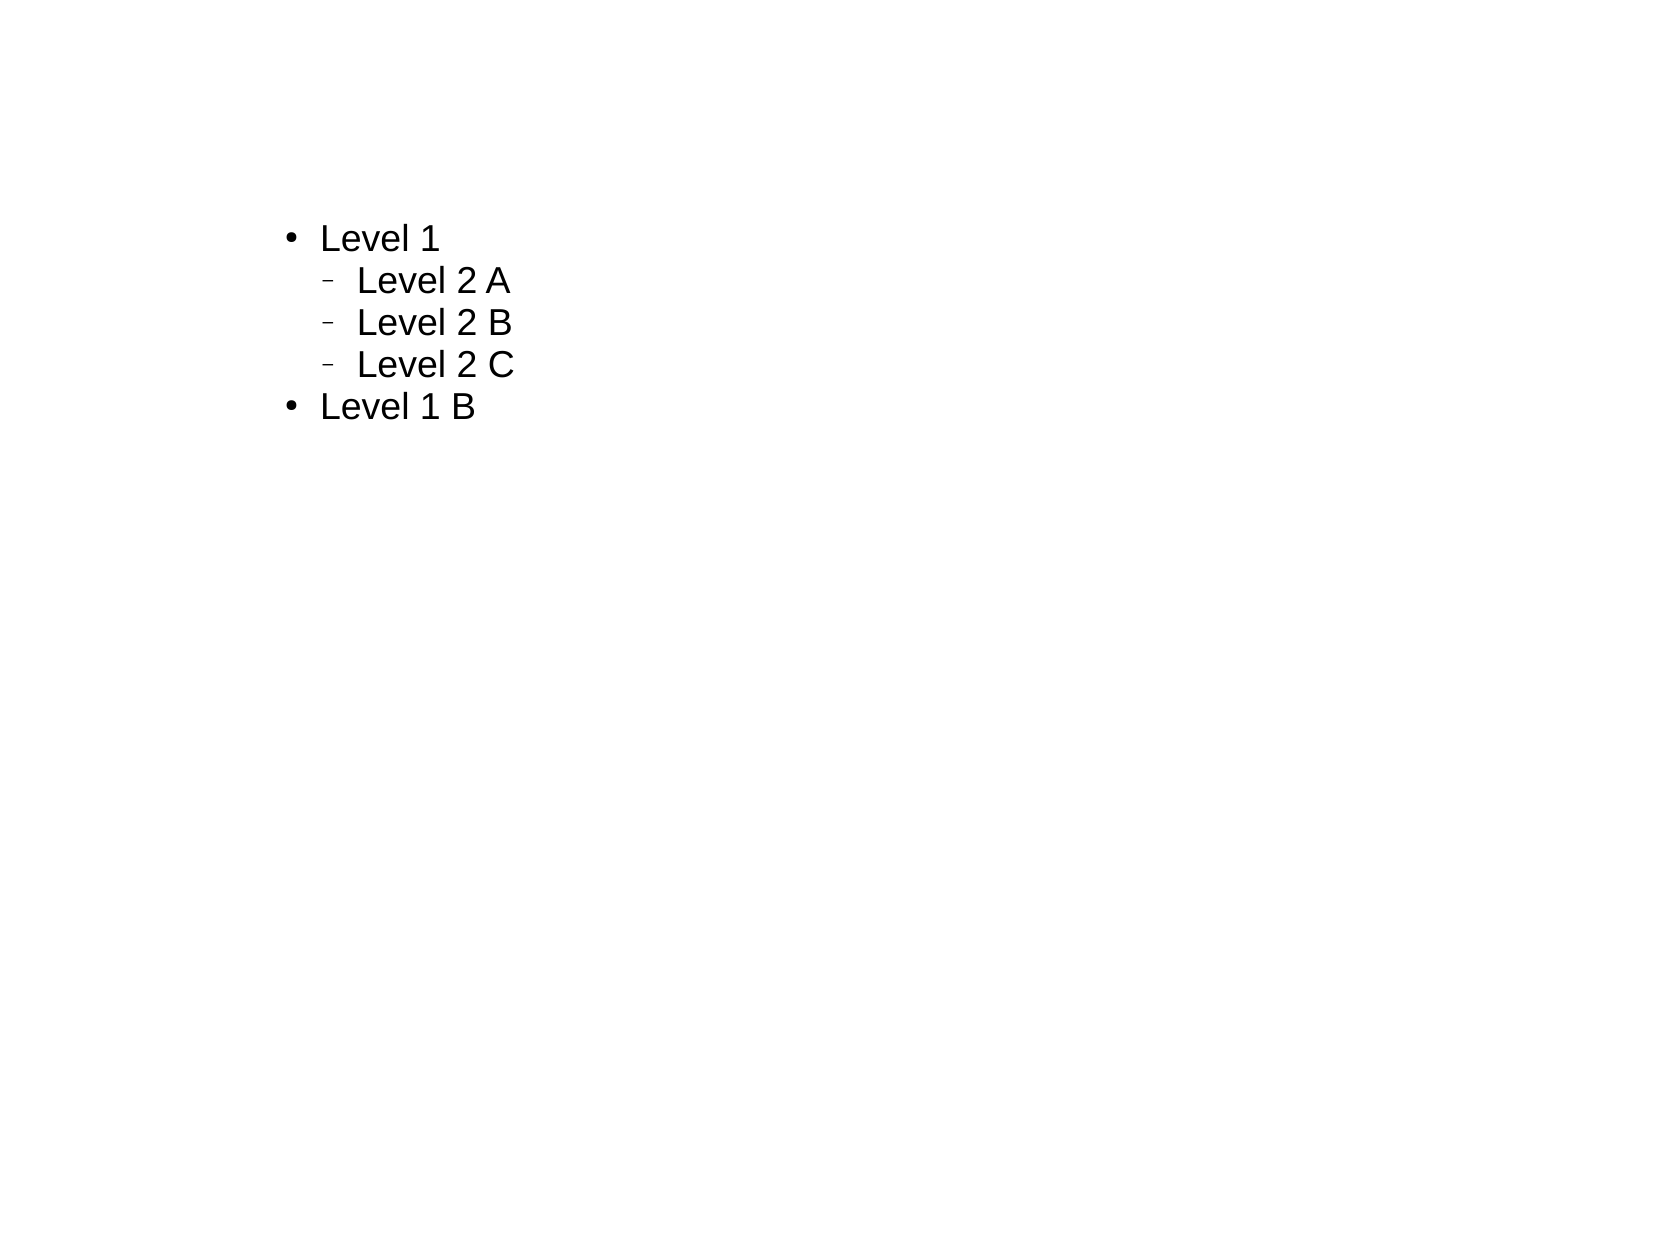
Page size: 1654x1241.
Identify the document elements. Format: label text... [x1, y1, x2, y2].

text_box Level 1 Level 2 A Level 2 B Level 2 C Level 1 B [270, 210, 1426, 435]
